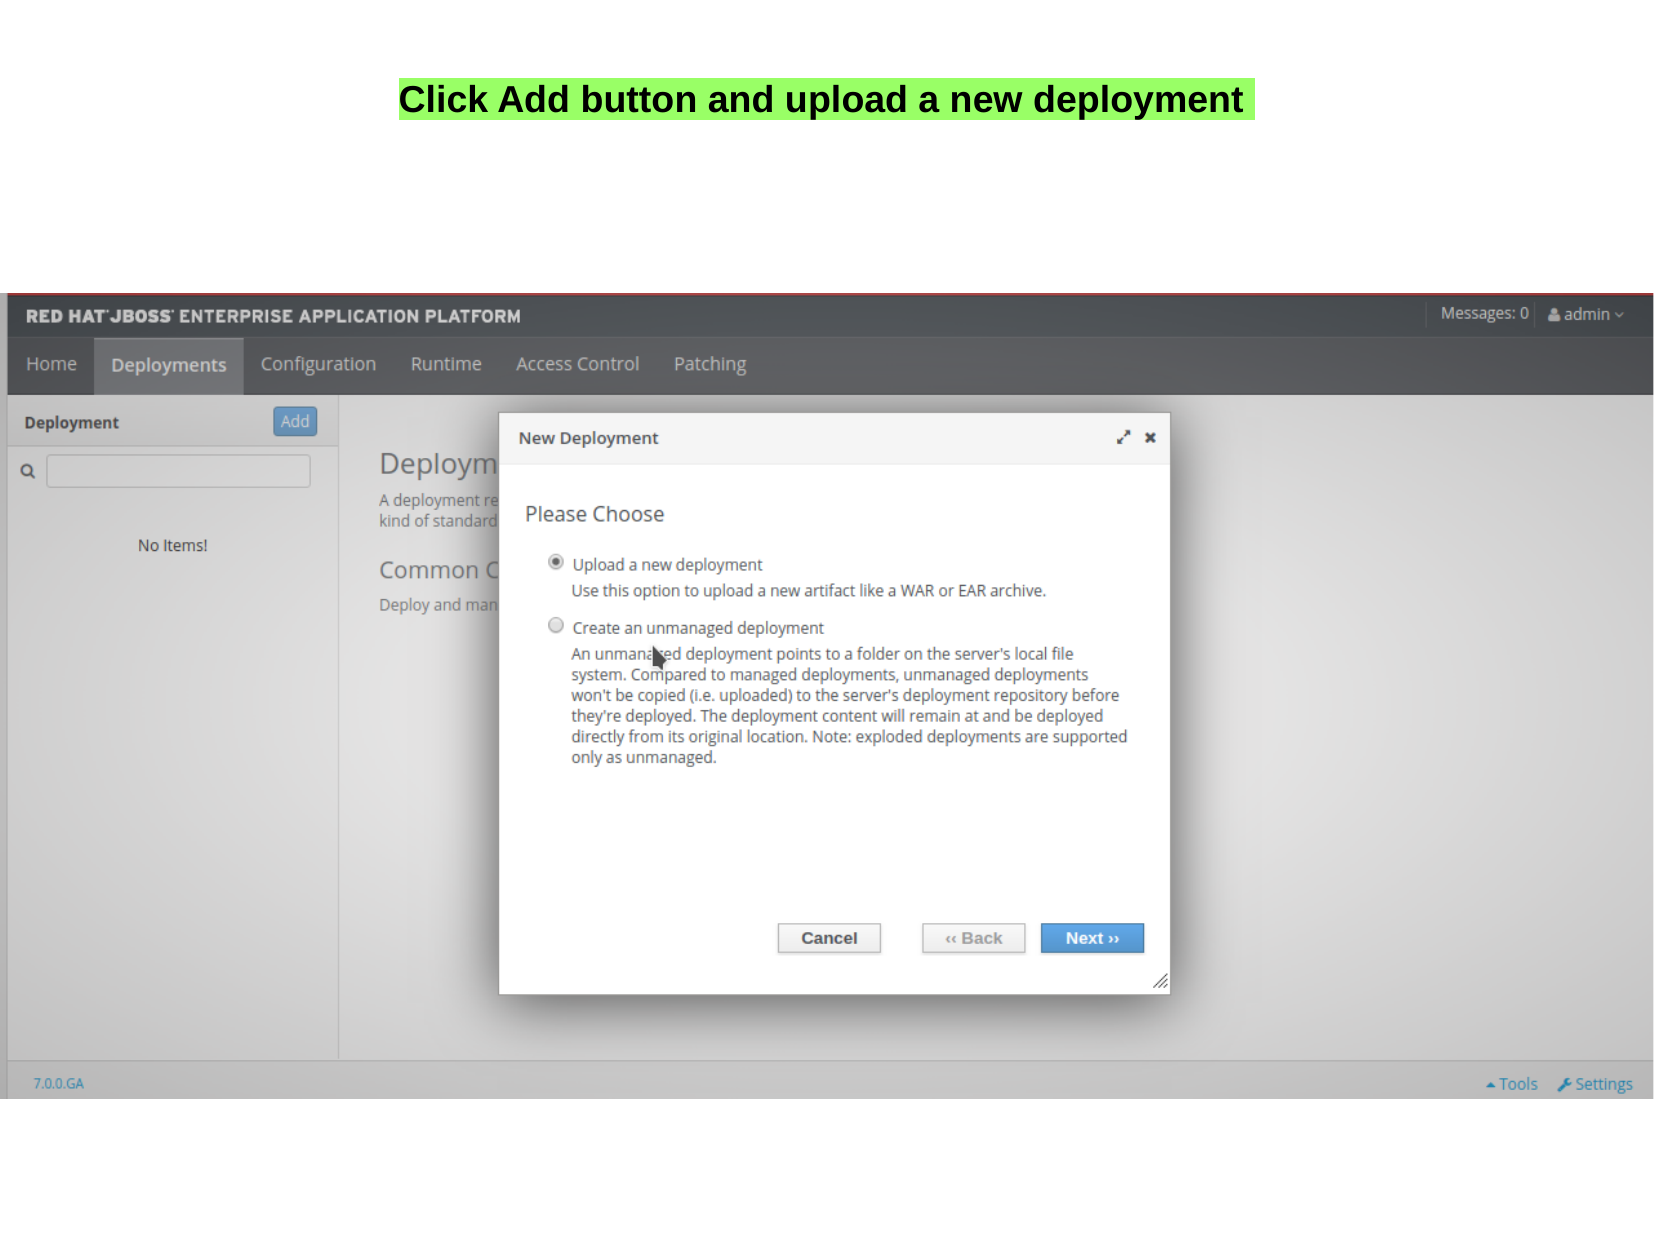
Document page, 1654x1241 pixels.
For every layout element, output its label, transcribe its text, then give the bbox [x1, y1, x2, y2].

text_box Click Add button and upload a new deployment [0, 70, 1654, 128]
picture [0, 293, 1654, 1099]
